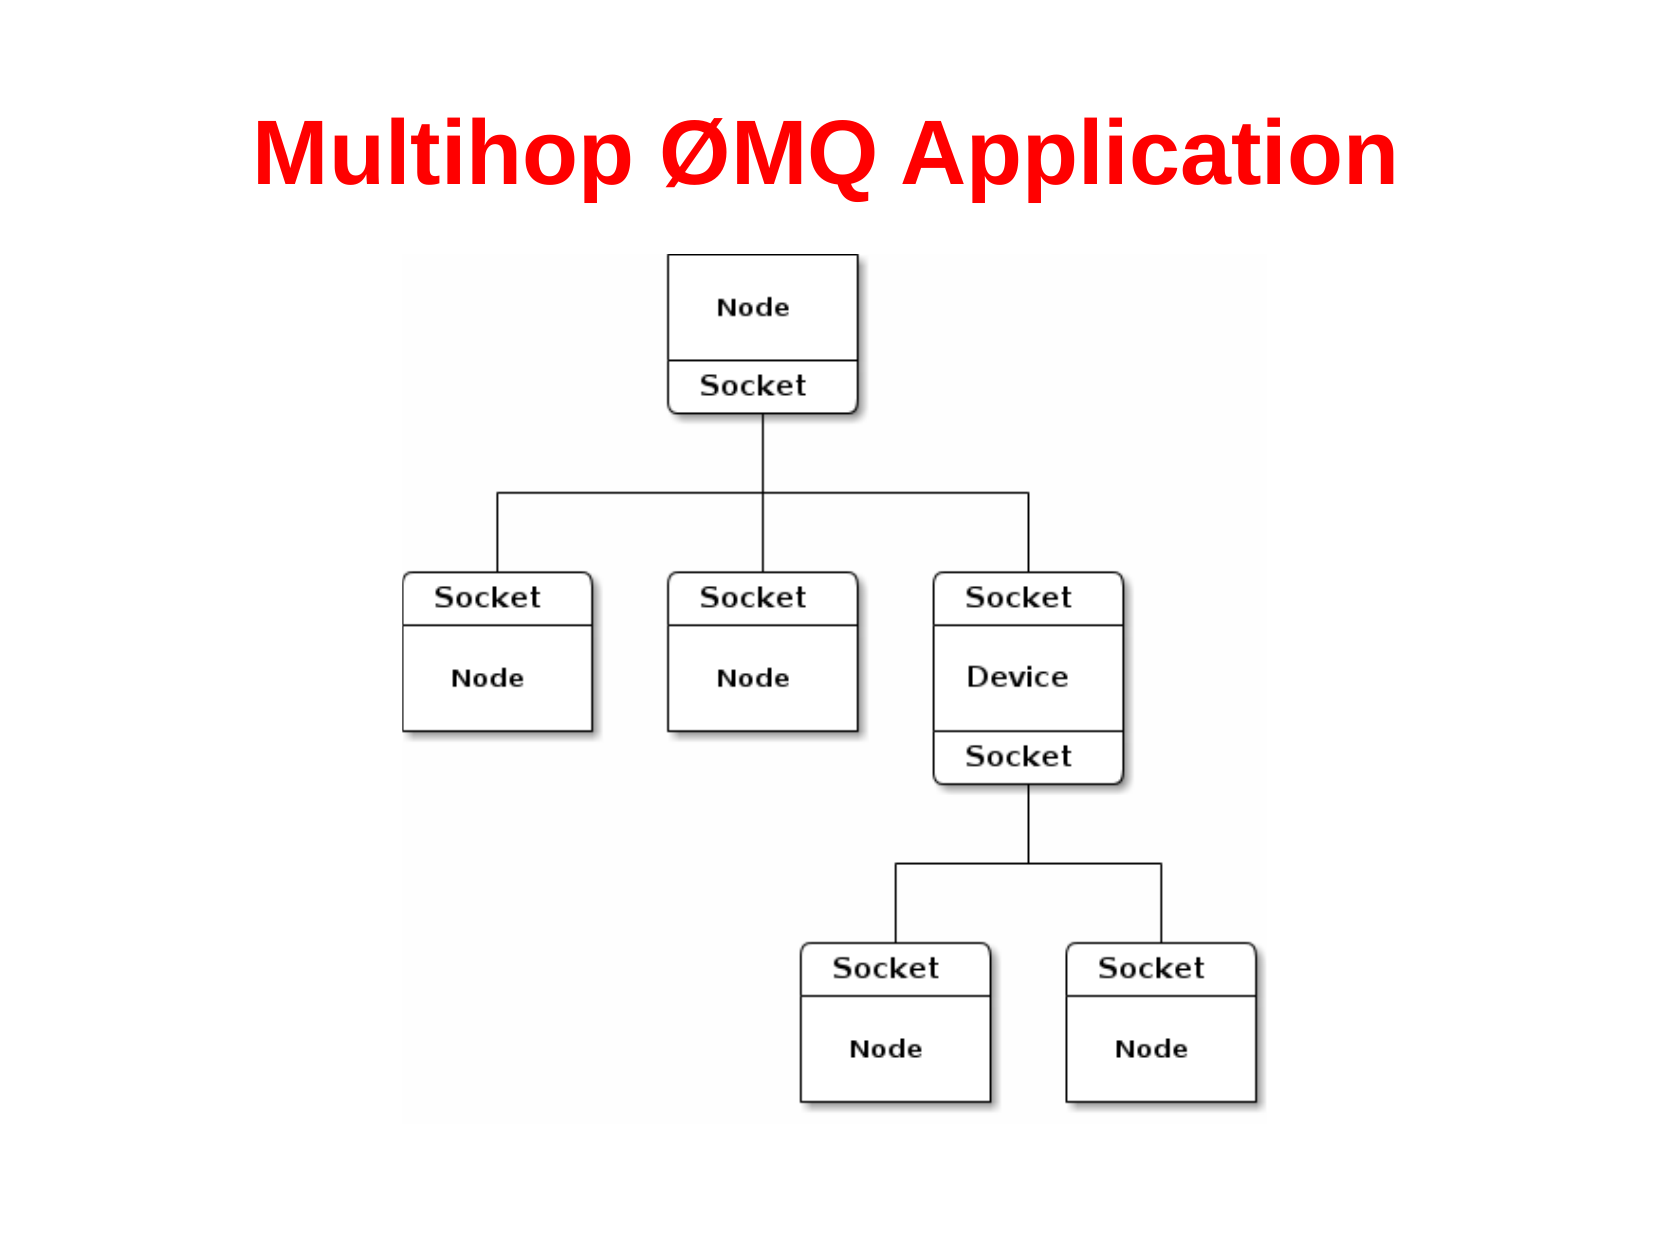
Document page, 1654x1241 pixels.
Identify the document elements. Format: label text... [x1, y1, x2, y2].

title Multihop ØMQ Application [82, 49, 1571, 257]
picture [402, 254, 1267, 1124]
